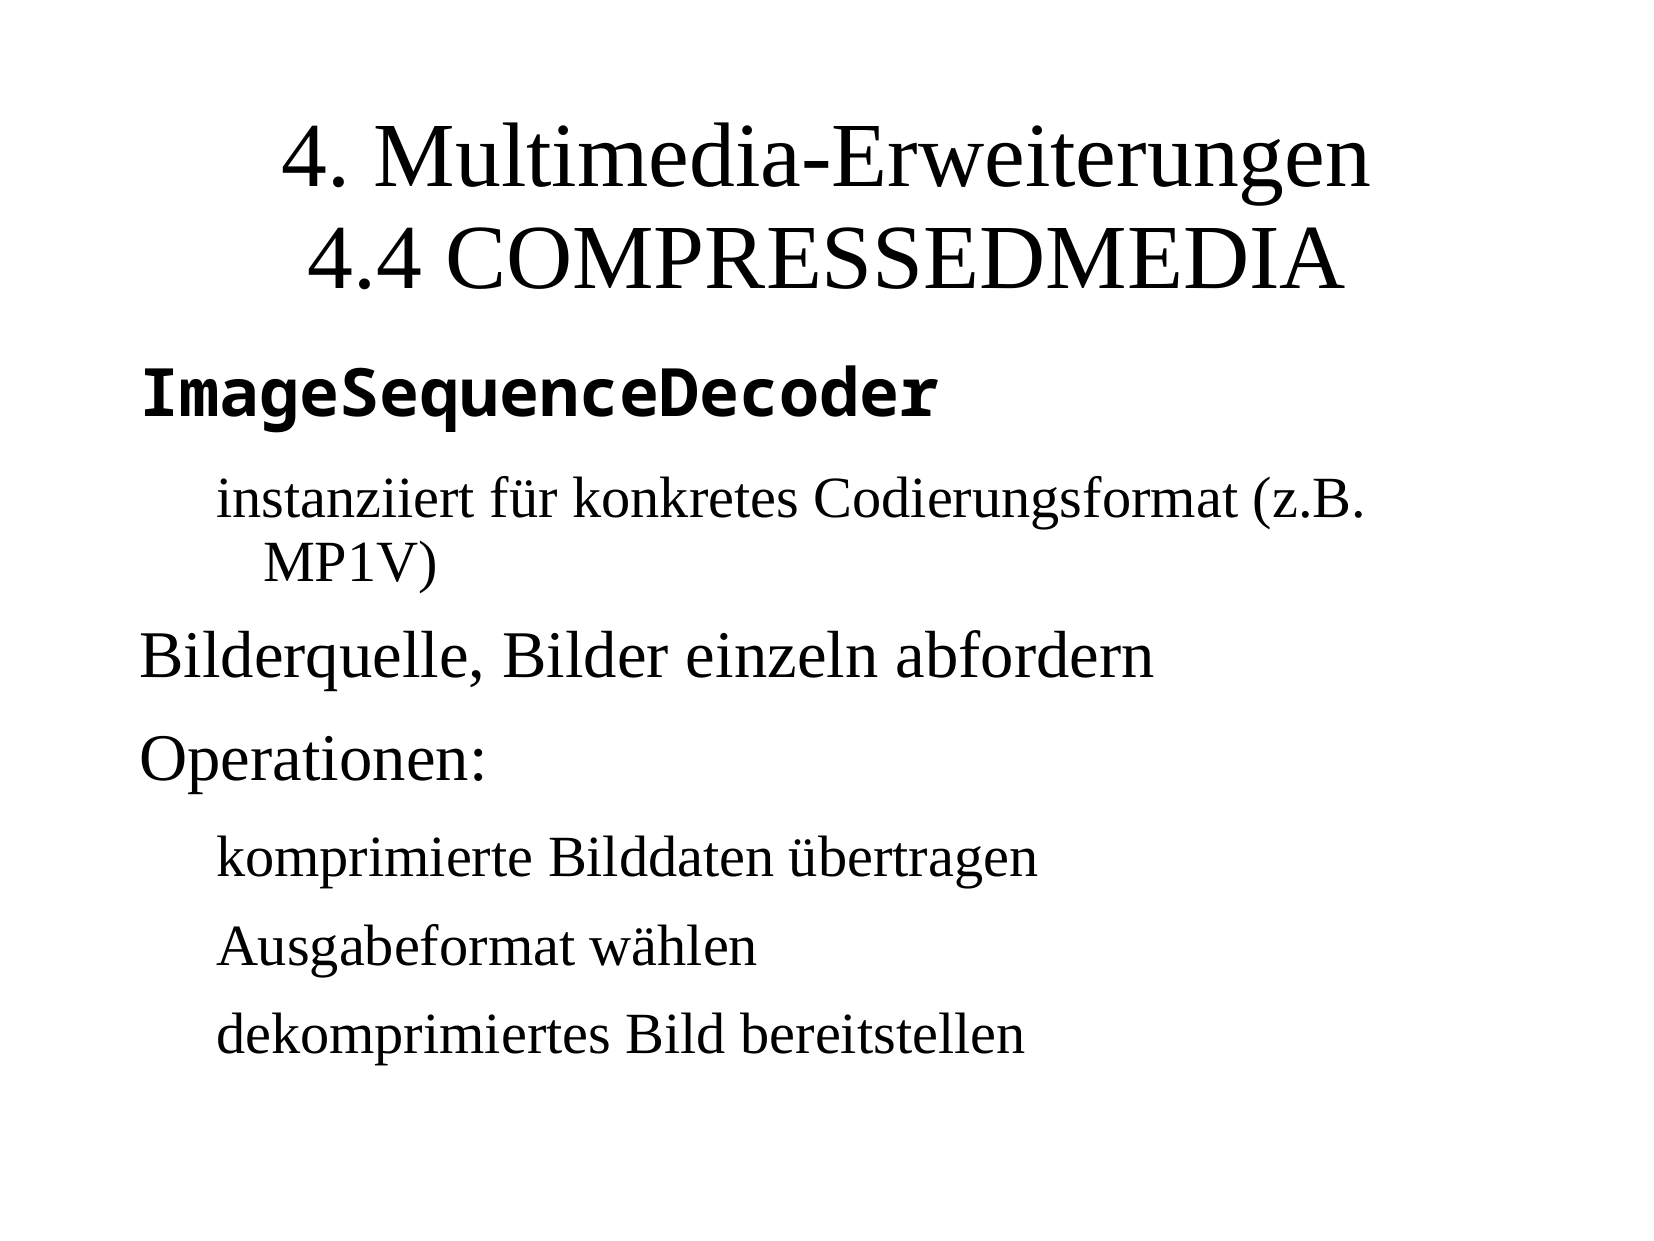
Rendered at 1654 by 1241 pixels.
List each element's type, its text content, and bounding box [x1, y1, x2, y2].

title 4. Multimedia-Erweiterungen 4.4 COMPRESSEDMEDIA [121, 102, 1534, 311]
list ImageSequenceDecoder instanziiert für konkretes Codierungsformat (z.B. MP1V) Bilderquelle, Bilder einzeln abfordern Operationen: komprimierte Bilddaten übertragen Ausgabeformat wählen dekomprimiertes Bild bereitstellen [121, 344, 1534, 1127]
